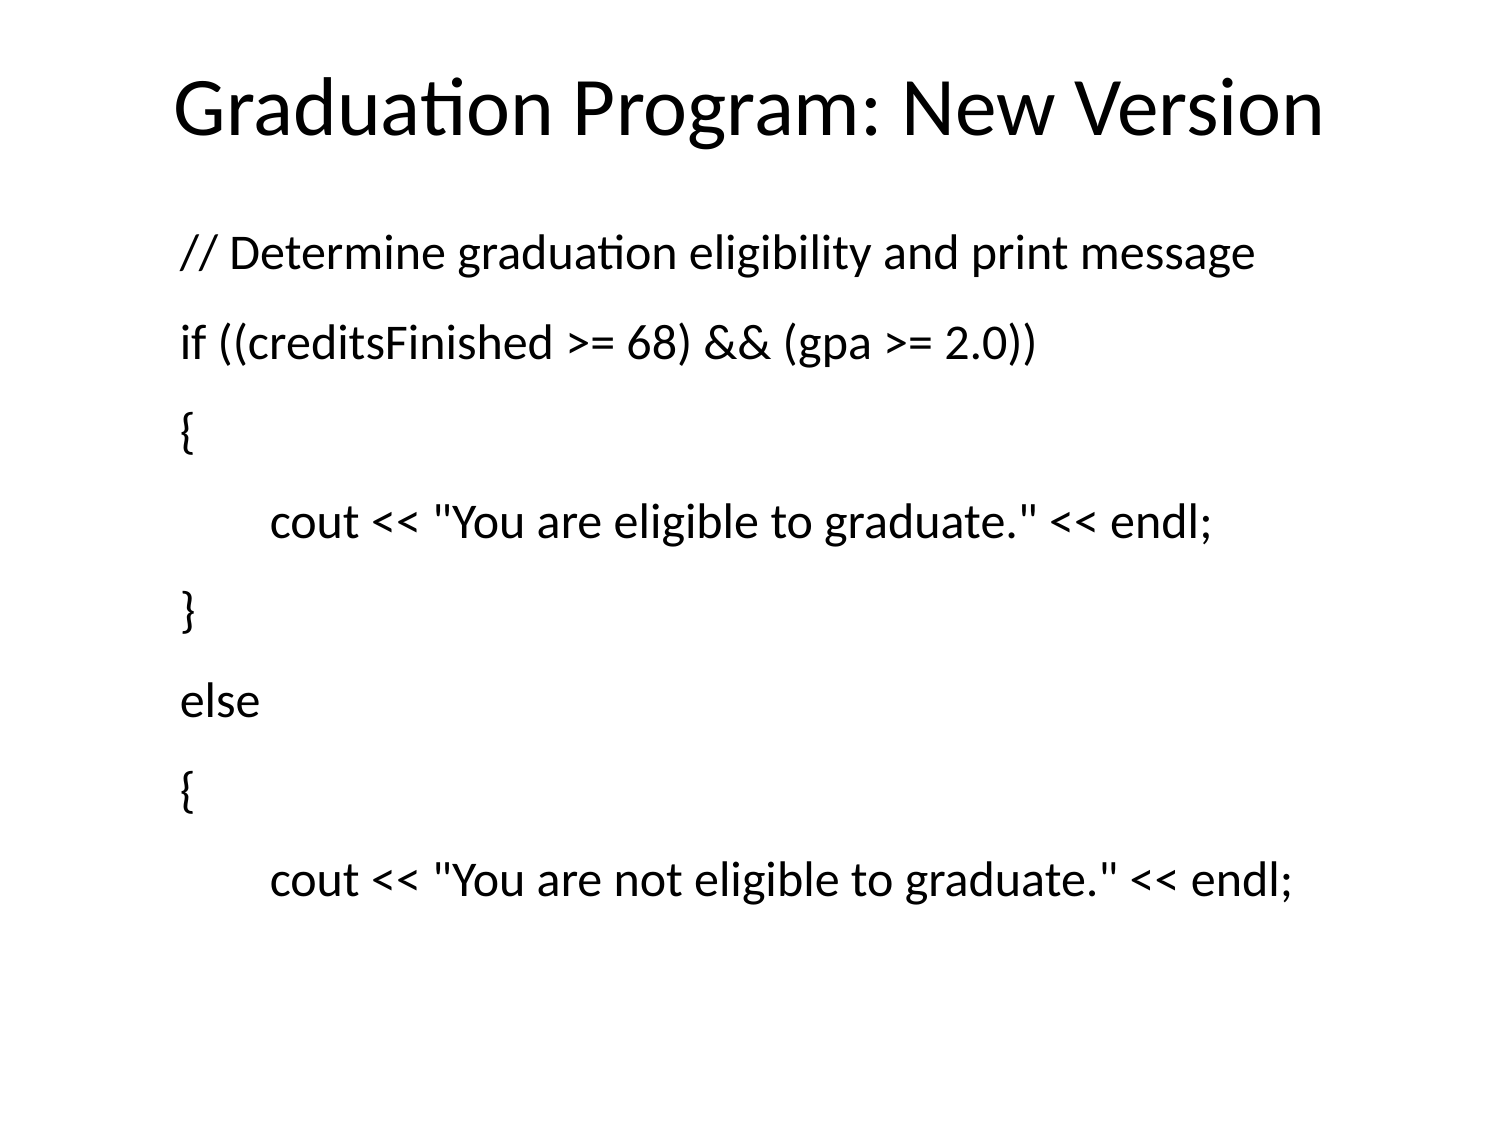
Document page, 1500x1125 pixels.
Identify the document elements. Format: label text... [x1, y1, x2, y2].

title Graduation Program: New Version [75, 45, 1425, 212]
list // Determine graduation eligibility and print message if ((creditsFinished >= 68) && (gpa >= 2.0)) { cout << "You are eligible to graduate." << endl; } else { cout << "You are not eligible to graduate." << endl; [75, 212, 1450, 955]
